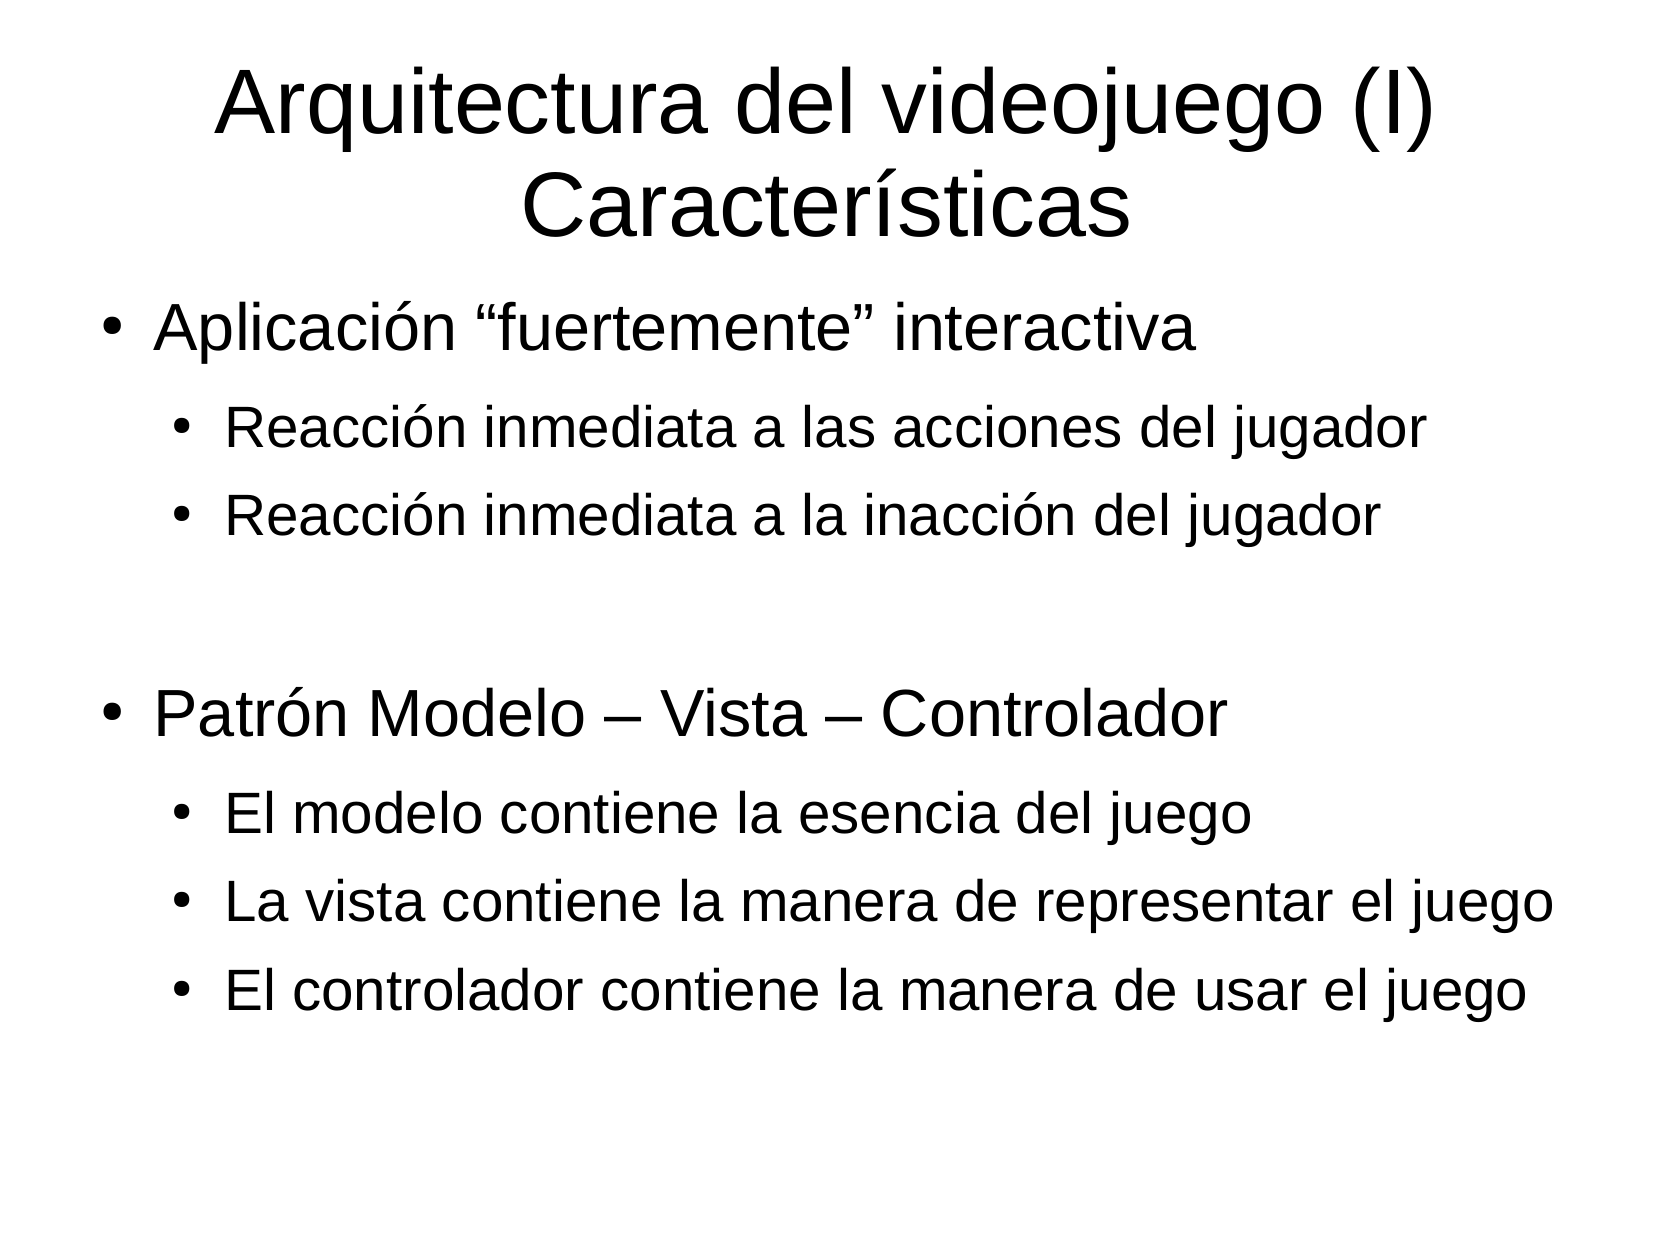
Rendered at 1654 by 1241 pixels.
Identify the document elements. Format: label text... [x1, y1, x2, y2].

title Arquitectura del videojuego (I) Características [82, 49, 1571, 257]
list Aplicación “fuertemente” interactiva Reacción inmediata a las acciones del jugador Reacción inmediata a la inacción del jugador Patrón Modelo – Vista – Controlador El modelo contiene la esencia del juego La vista contiene la manera de representar el juego El controlador contiene la manera de usar el juego [82, 290, 1571, 1094]
